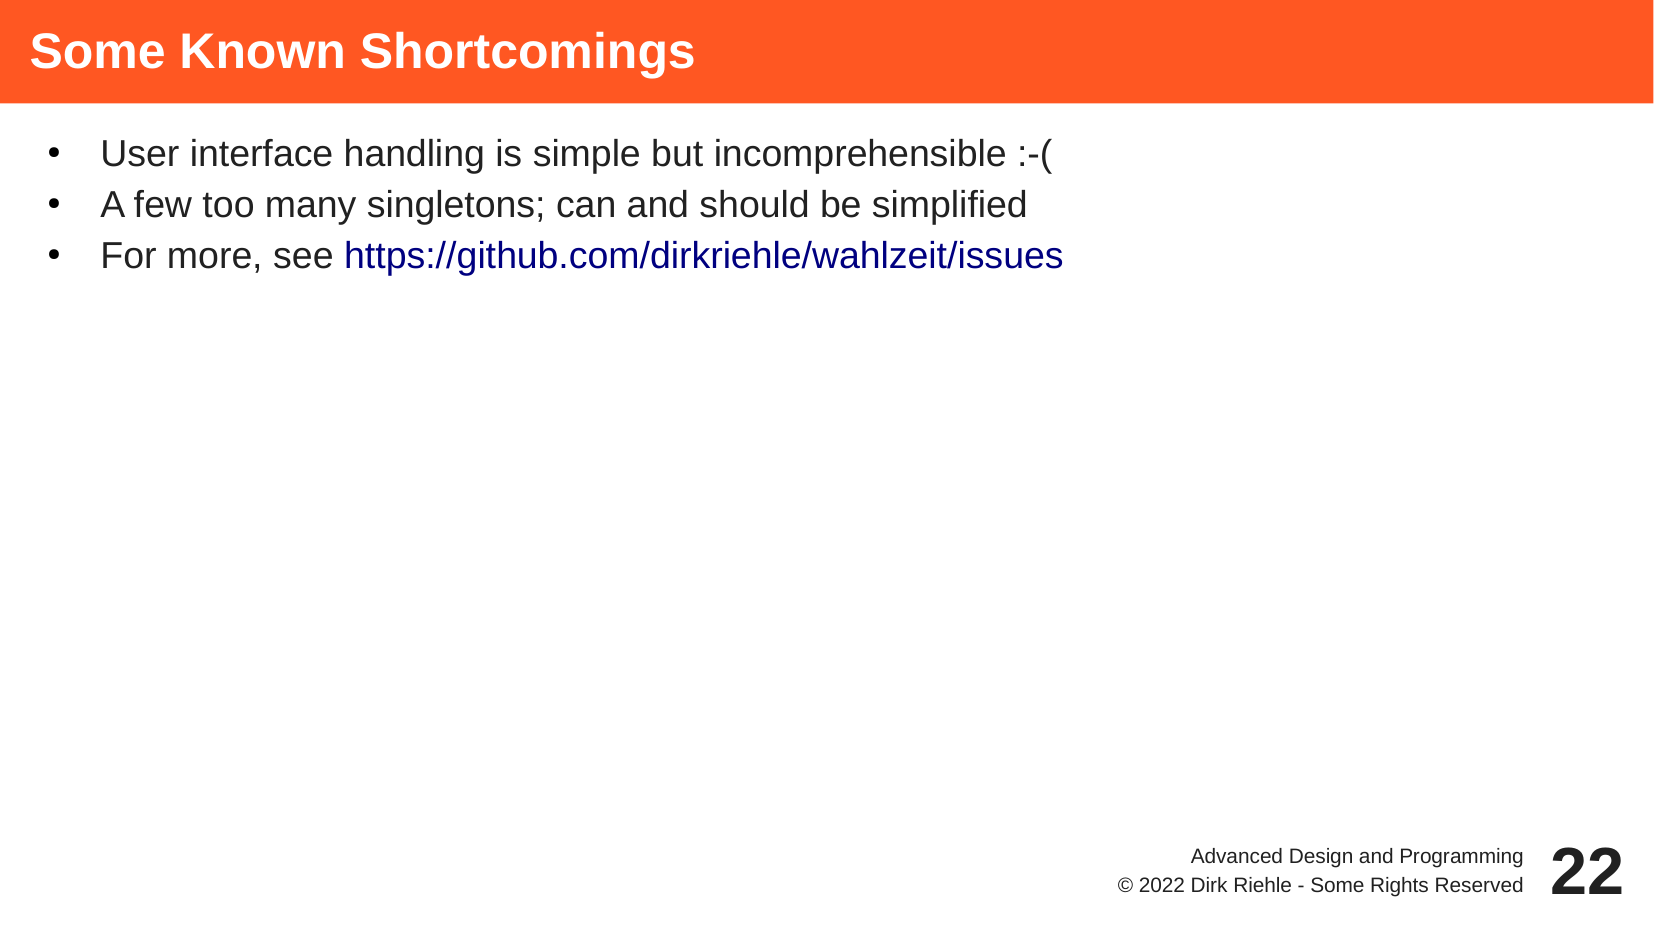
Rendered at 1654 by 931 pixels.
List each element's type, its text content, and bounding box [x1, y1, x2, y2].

title Some Known Shortcomings [0, 0, 1654, 104]
list User interface handling is simple but incomprehensible :-( A few too many singletons; can and should be simplified For more, see https://github.com/dirkriehle/wahlzeit/issues [29, 132, 1625, 813]
